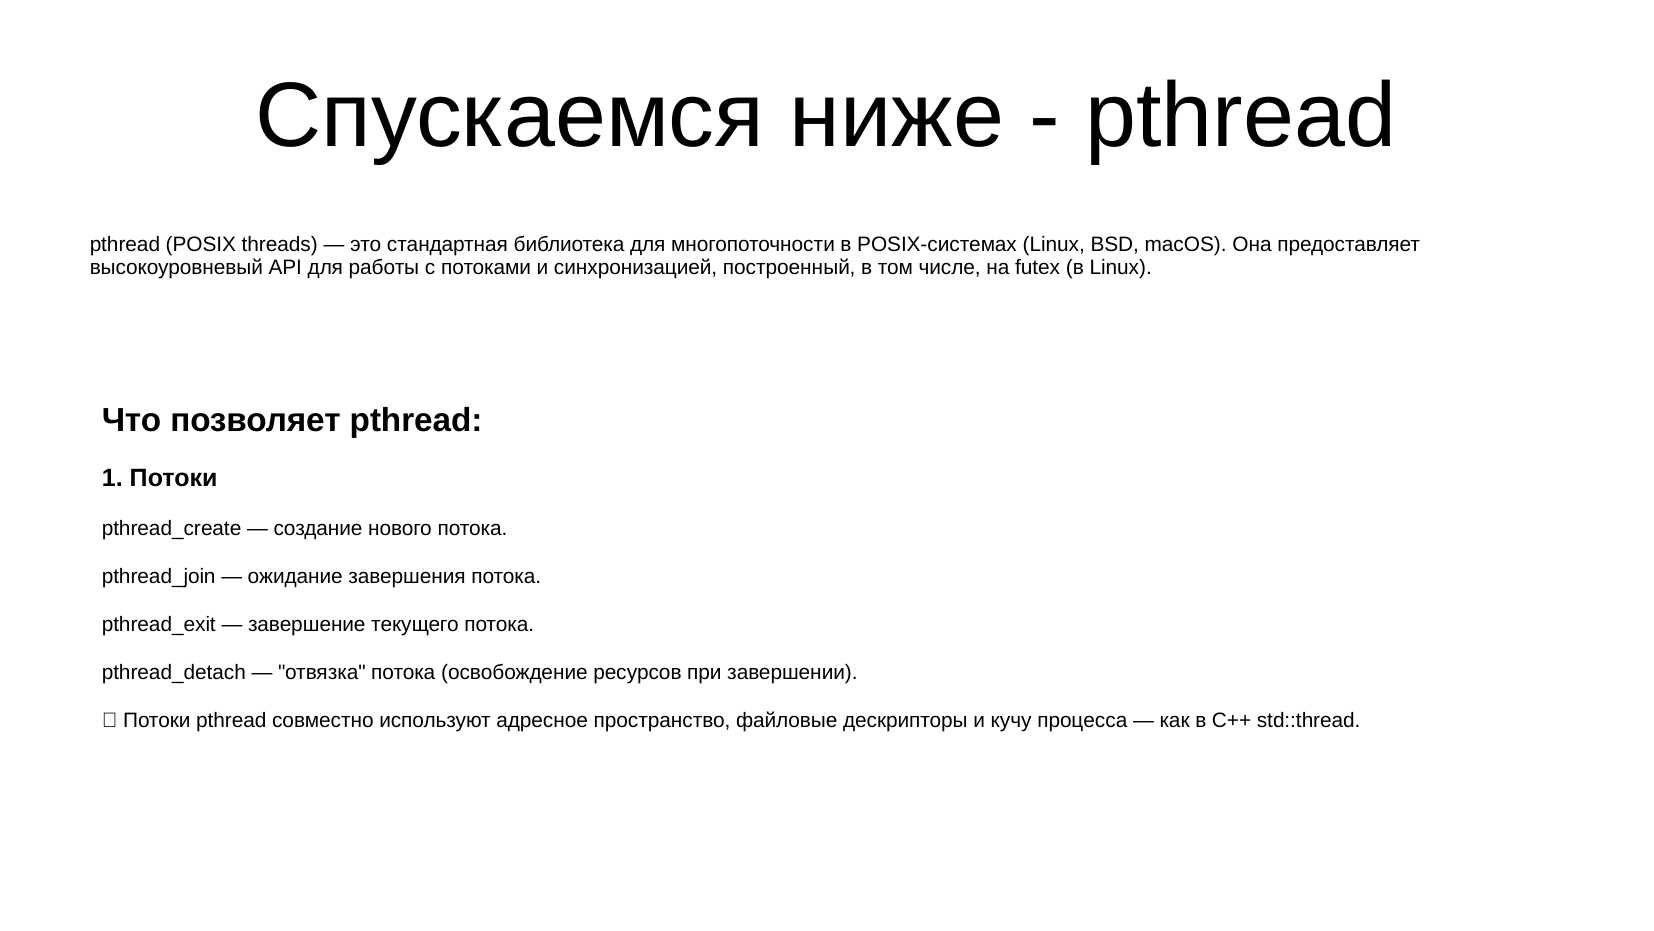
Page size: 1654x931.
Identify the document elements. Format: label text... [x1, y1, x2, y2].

text_box Что позволяет pthread: 1. Потоки pthread_create — создание нового потока. pthread_join — ожидание завершения потока. pthread_exit — завершение текущего потока. pthread_detach — "отвязка" потока (освобождение ресурсов при завершении). 💡 Потоки pthread совместно используют адресное пространство, файловые дескрипторы и кучу процесса — как в C++ std::thread. [87, 394, 1388, 788]
title Спускаемся ниже - pthread [82, 37, 1571, 193]
text_box pthread (POSIX threads) — это стандартная библиотека для многопоточности в POSIX-системах (Linux, BSD, macOS). Она предоставляет высокоуровневый API для работы с потоками и синхронизацией, построенный, в том числе, на futex (в Linux). [75, 225, 1463, 333]
